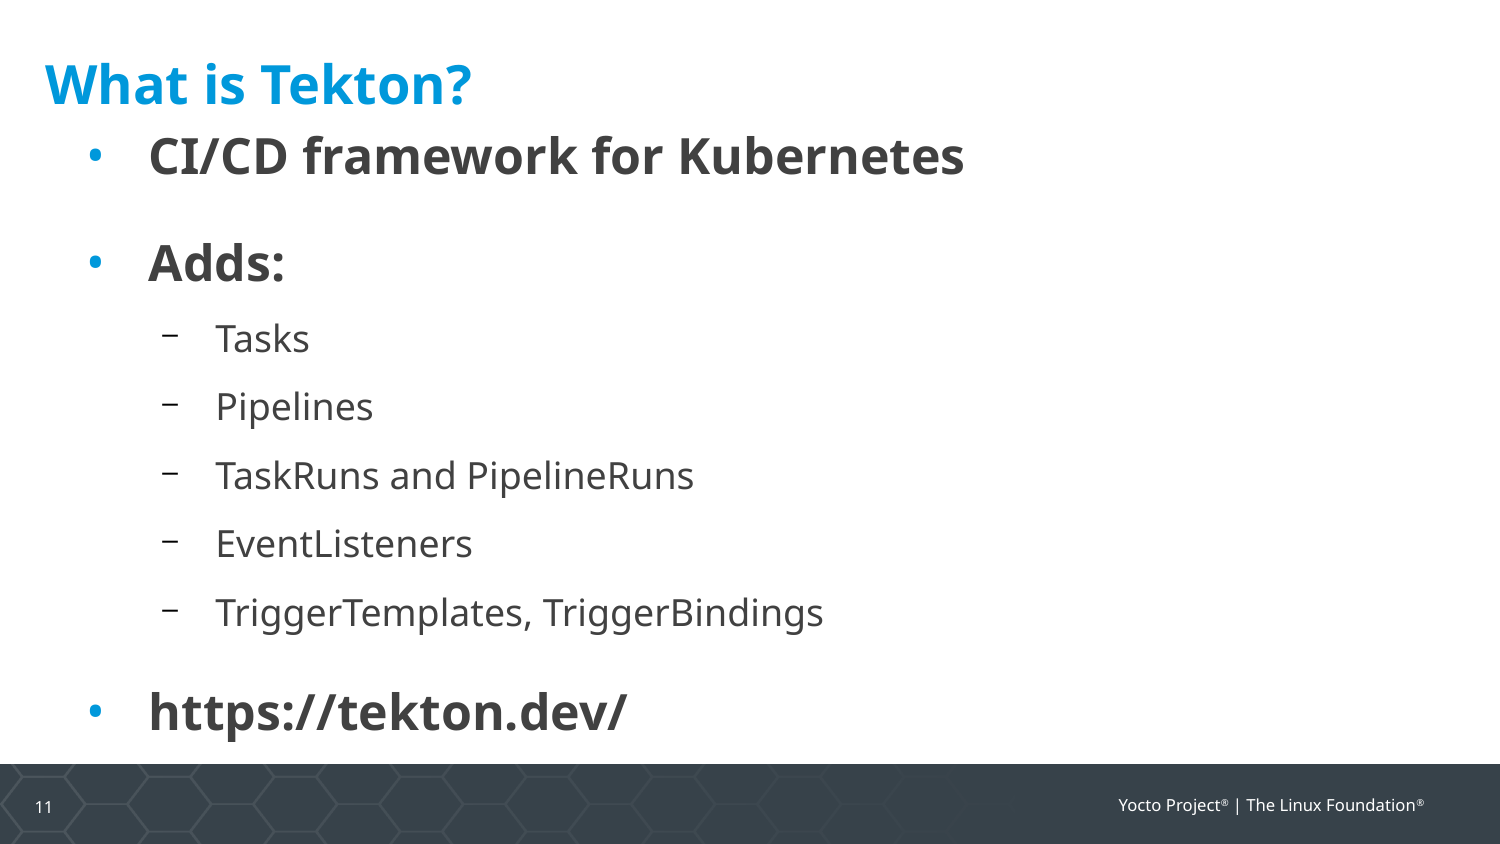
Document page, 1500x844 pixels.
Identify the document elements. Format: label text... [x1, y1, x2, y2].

list CI/CD framework for Kubernetes Adds: Tasks Pipelines TaskRuns and PipelineRuns EventListeners TriggerTemplates, TriggerBindings https://tekton.dev/ [73, 115, 1425, 734]
picture [0, 0, 1500, 844]
title What is Tekton? [44, 50, 1395, 160]
